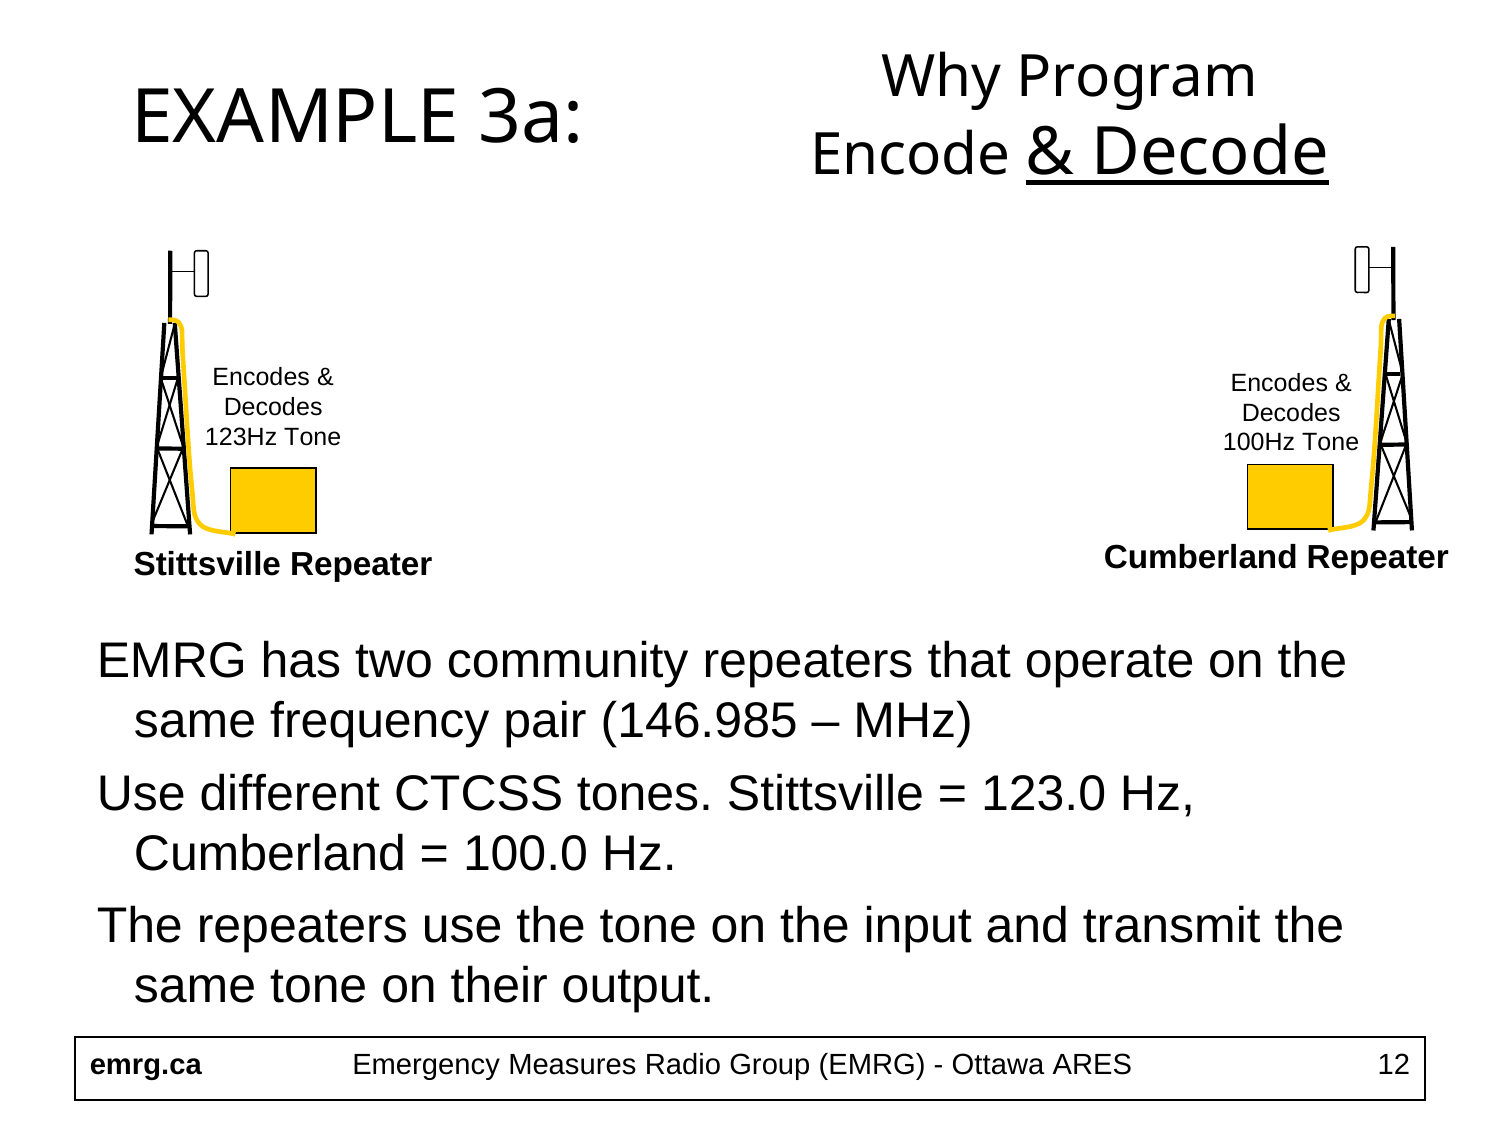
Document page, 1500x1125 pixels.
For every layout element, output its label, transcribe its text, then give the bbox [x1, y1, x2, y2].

text_box Stittsville Repeater [118, 534, 448, 590]
text_box Encodes & Decodes 100Hz Tone [1196, 358, 1387, 464]
text_box Cumberland Repeater [1088, 527, 1464, 583]
text_box [1247, 464, 1333, 529]
text_box Emergency Measures Radio Group (EMRG) - Ottawa ARES [247, 1037, 1238, 1103]
text_box Encodes & Decodes 123Hz Tone [178, 352, 369, 458]
text_box EMRG has two community repeaters that operate on the same frequency pair (146.985 – MHz) Use different CTCSS tones. Stittsville = 123.0 Hz, Cumberland = 100.0 Hz. The repeaters use the tone on the input and transmit the same tone on their output. [82, 620, 1426, 1021]
title EXAMPLE 3a: [116, 19, 741, 207]
text_box Why Program Encode & Decode [744, 19, 1396, 207]
text_box [230, 468, 317, 533]
text_box <number> [1246, 1037, 1426, 1103]
